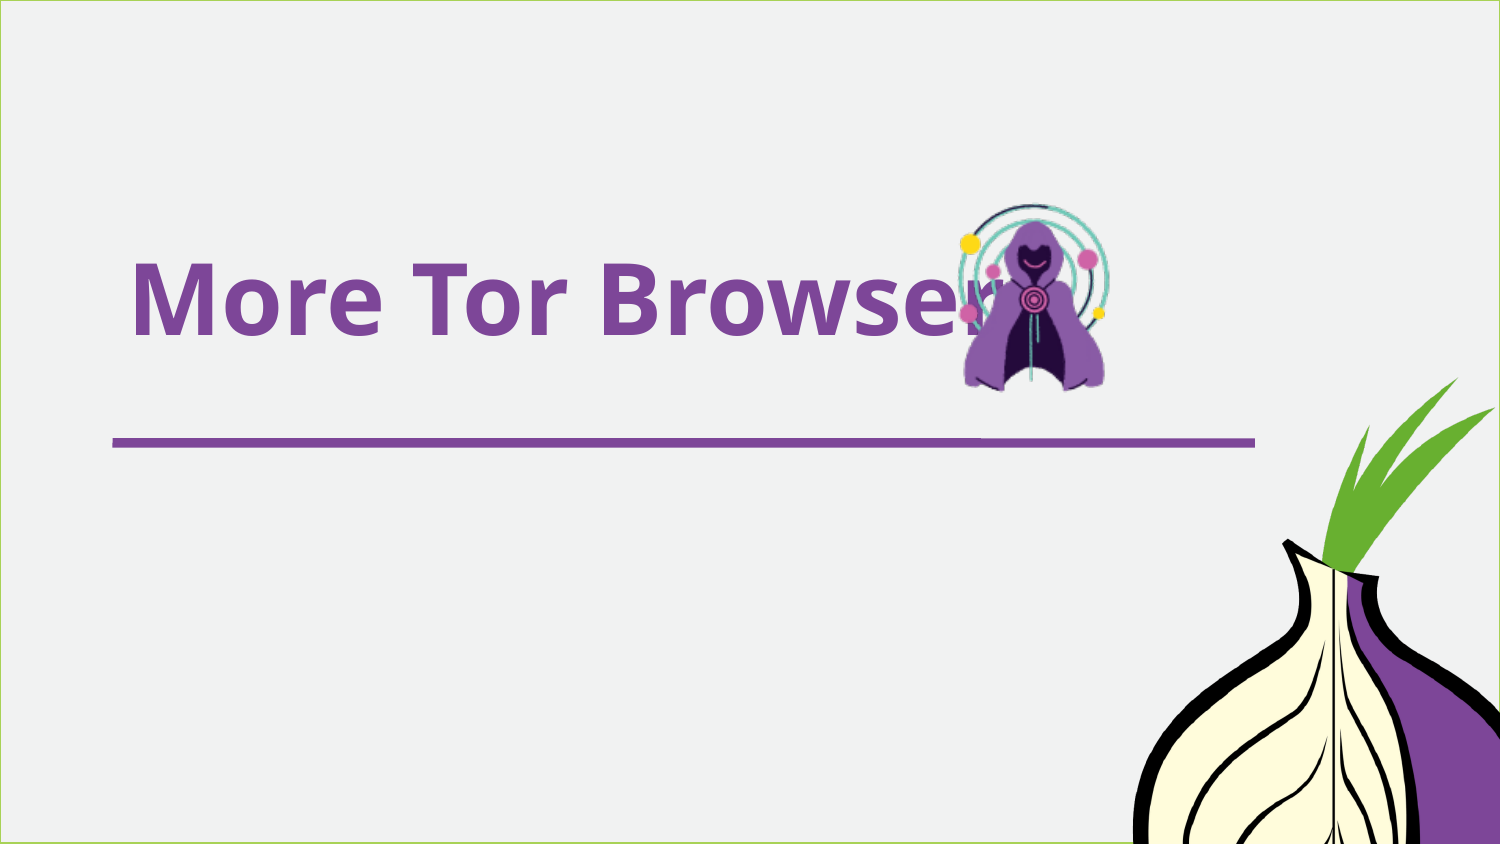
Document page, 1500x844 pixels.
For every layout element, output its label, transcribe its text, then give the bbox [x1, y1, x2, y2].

picture [1122, 377, 1500, 844]
text_box More Tor Browser [112, 148, 1387, 443]
picture [884, 178, 1197, 413]
